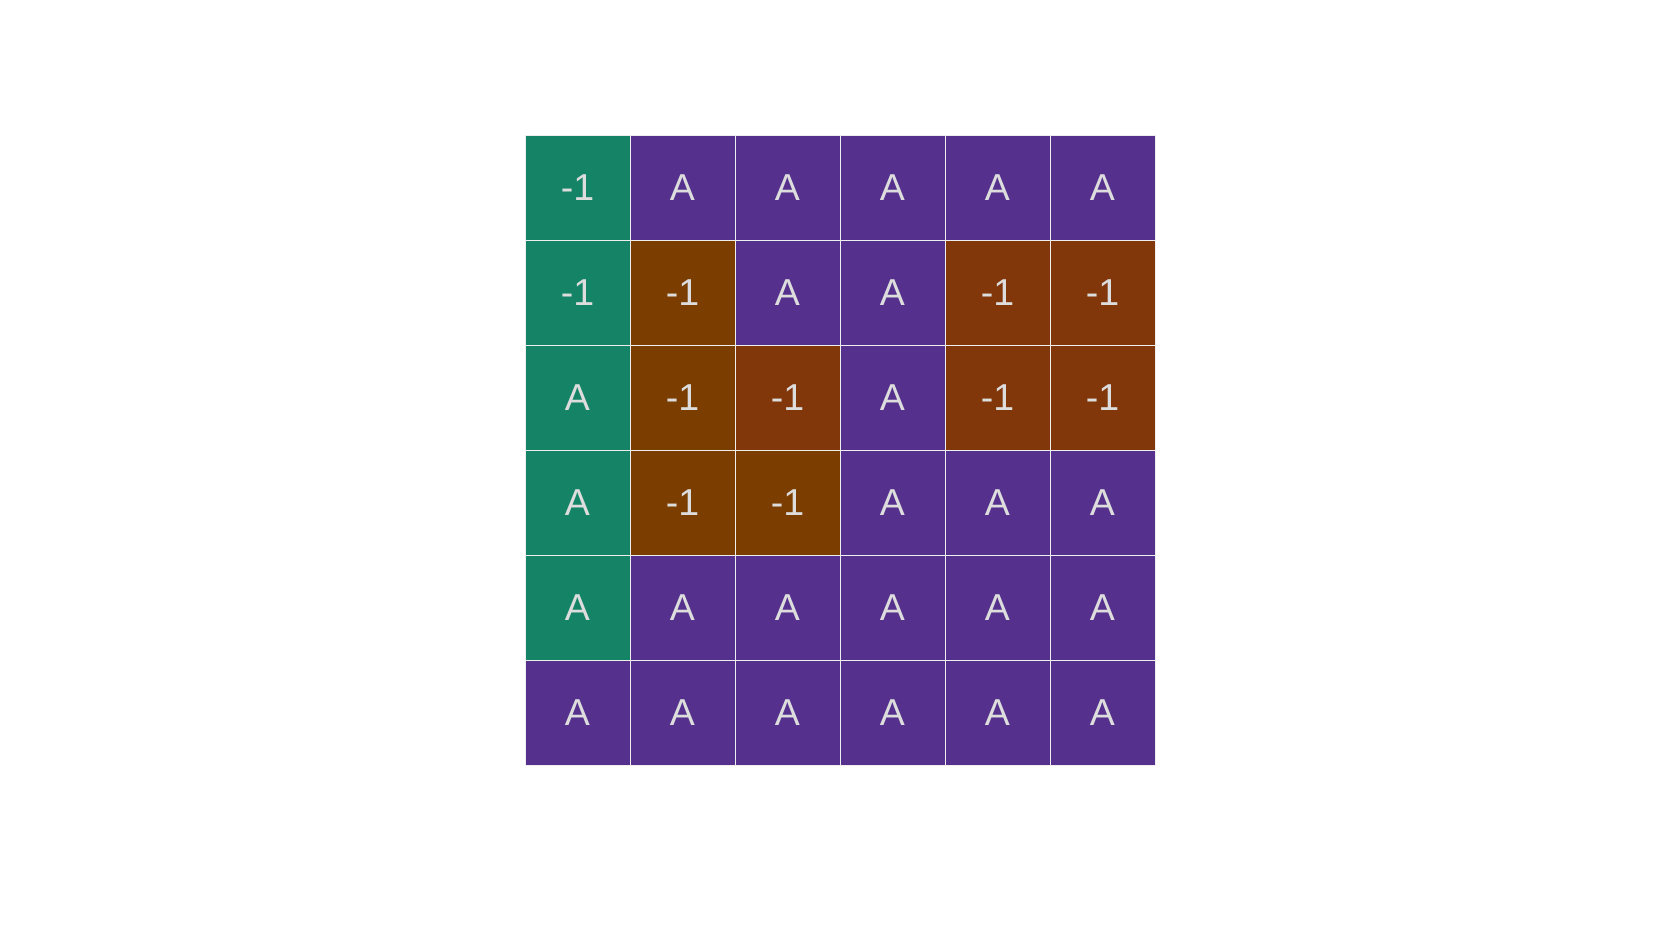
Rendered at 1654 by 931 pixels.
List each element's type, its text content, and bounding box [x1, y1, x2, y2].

text_box A [525, 345, 630, 450]
text_box A [525, 450, 630, 555]
text_box -1 [630, 345, 735, 450]
text_box -1 [1050, 240, 1156, 345]
text_box A [840, 660, 945, 766]
text_box A [1050, 555, 1156, 660]
text_box -1 [630, 240, 735, 345]
text_box -1 [735, 345, 840, 450]
text_box A [630, 135, 735, 240]
text_box A [840, 240, 945, 345]
text_box -1 [630, 450, 735, 555]
text_box -1 [735, 450, 840, 555]
text_box A [840, 555, 945, 660]
text_box A [630, 555, 735, 660]
text_box A [945, 660, 1050, 766]
text_box A [840, 135, 945, 240]
text_box A [525, 660, 630, 766]
text_box A [840, 345, 945, 450]
text_box -1 [945, 240, 1050, 345]
text_box -1 [525, 240, 630, 345]
text_box A [735, 135, 840, 240]
text_box A [735, 660, 840, 766]
text_box A [735, 555, 840, 660]
text_box A [525, 555, 630, 660]
text_box -1 [1050, 345, 1156, 450]
text_box A [945, 450, 1050, 555]
text_box A [840, 450, 945, 555]
text_box A [945, 135, 1050, 240]
text_box A [945, 555, 1050, 660]
text_box A [1050, 135, 1156, 240]
text_box -1 [525, 135, 630, 240]
text_box A [630, 660, 735, 766]
text_box A [1050, 450, 1156, 555]
text_box -1 [945, 345, 1050, 450]
text_box A [1050, 660, 1156, 766]
text_box A [735, 240, 840, 345]
